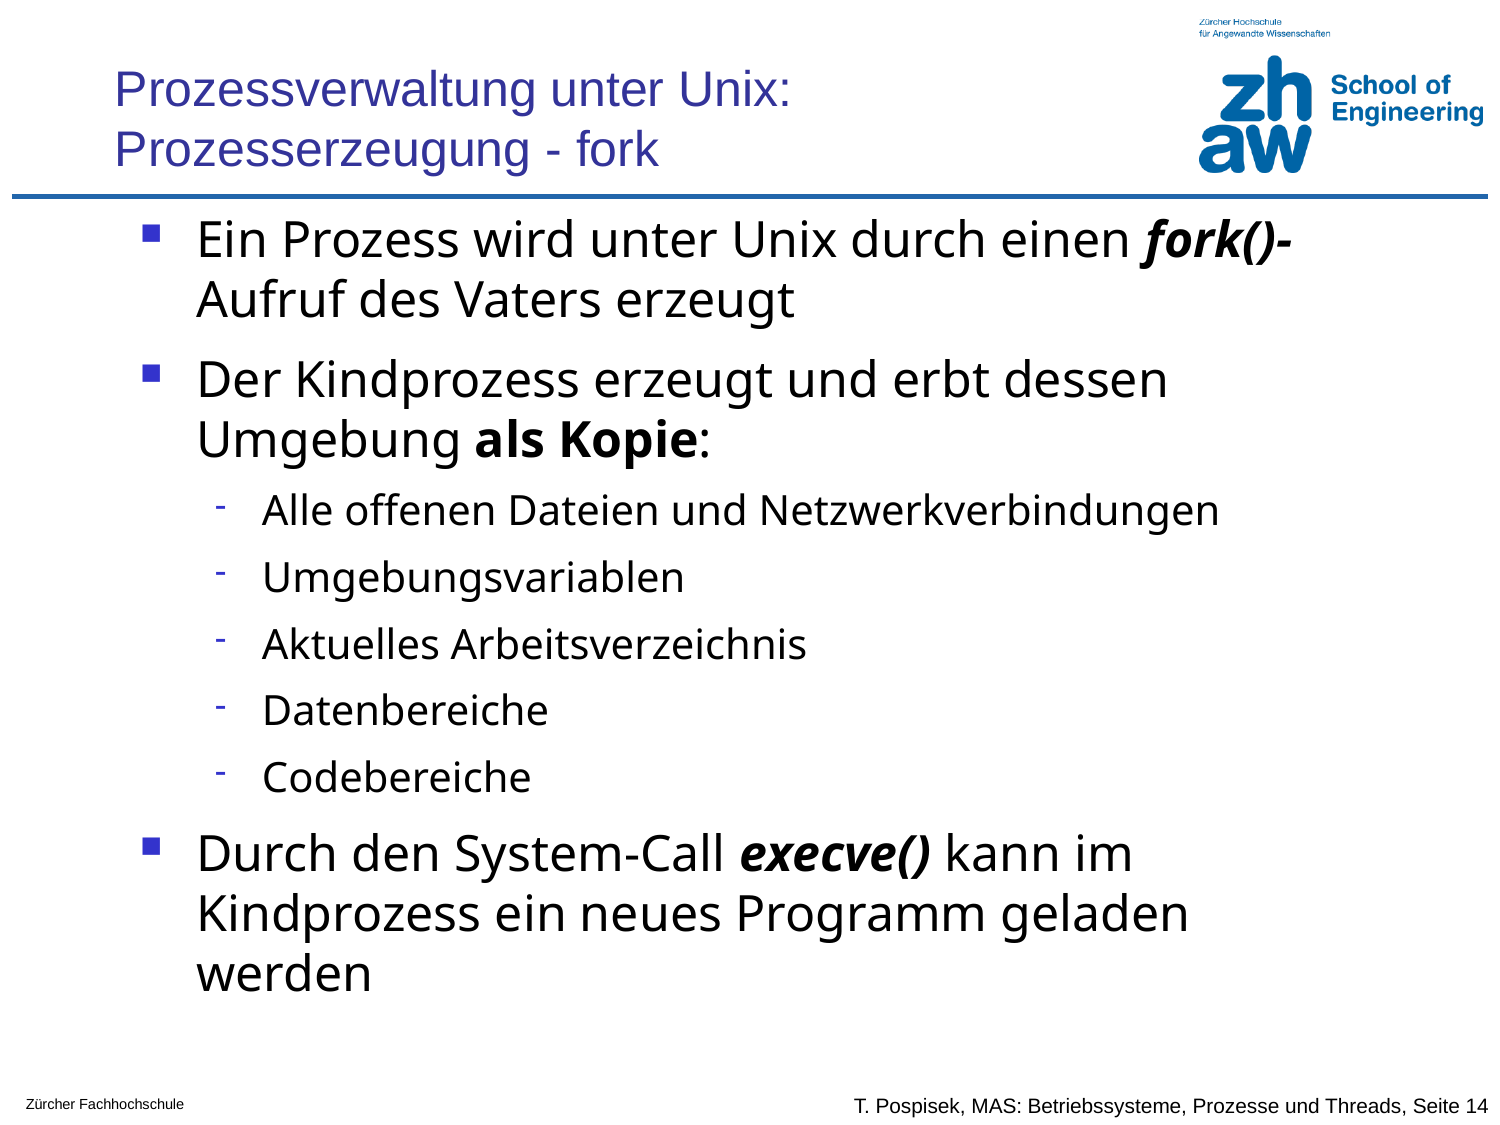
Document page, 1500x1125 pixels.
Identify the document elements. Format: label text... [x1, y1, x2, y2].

title Prozessverwaltung unter Unix: Prozesserzeugung - fork [99, 71, 1379, 185]
picture [1199, 19, 1483, 173]
list Ein Prozess wird unter Unix durch einen fork()-Aufruf des Vaters erzeugt Der Kindprozess erzeugt und erbt dessen Umgebung als Kopie: Alle offenen Dateien und Netzwerkverbindungen Umgebungsvariablen Aktuelles Arbeitsverzeichnis Datenbereiche Codebereiche Durch den System-Call execve() kann im Kindprozess ein neues Programm geladen werden [125, 200, 1338, 1000]
